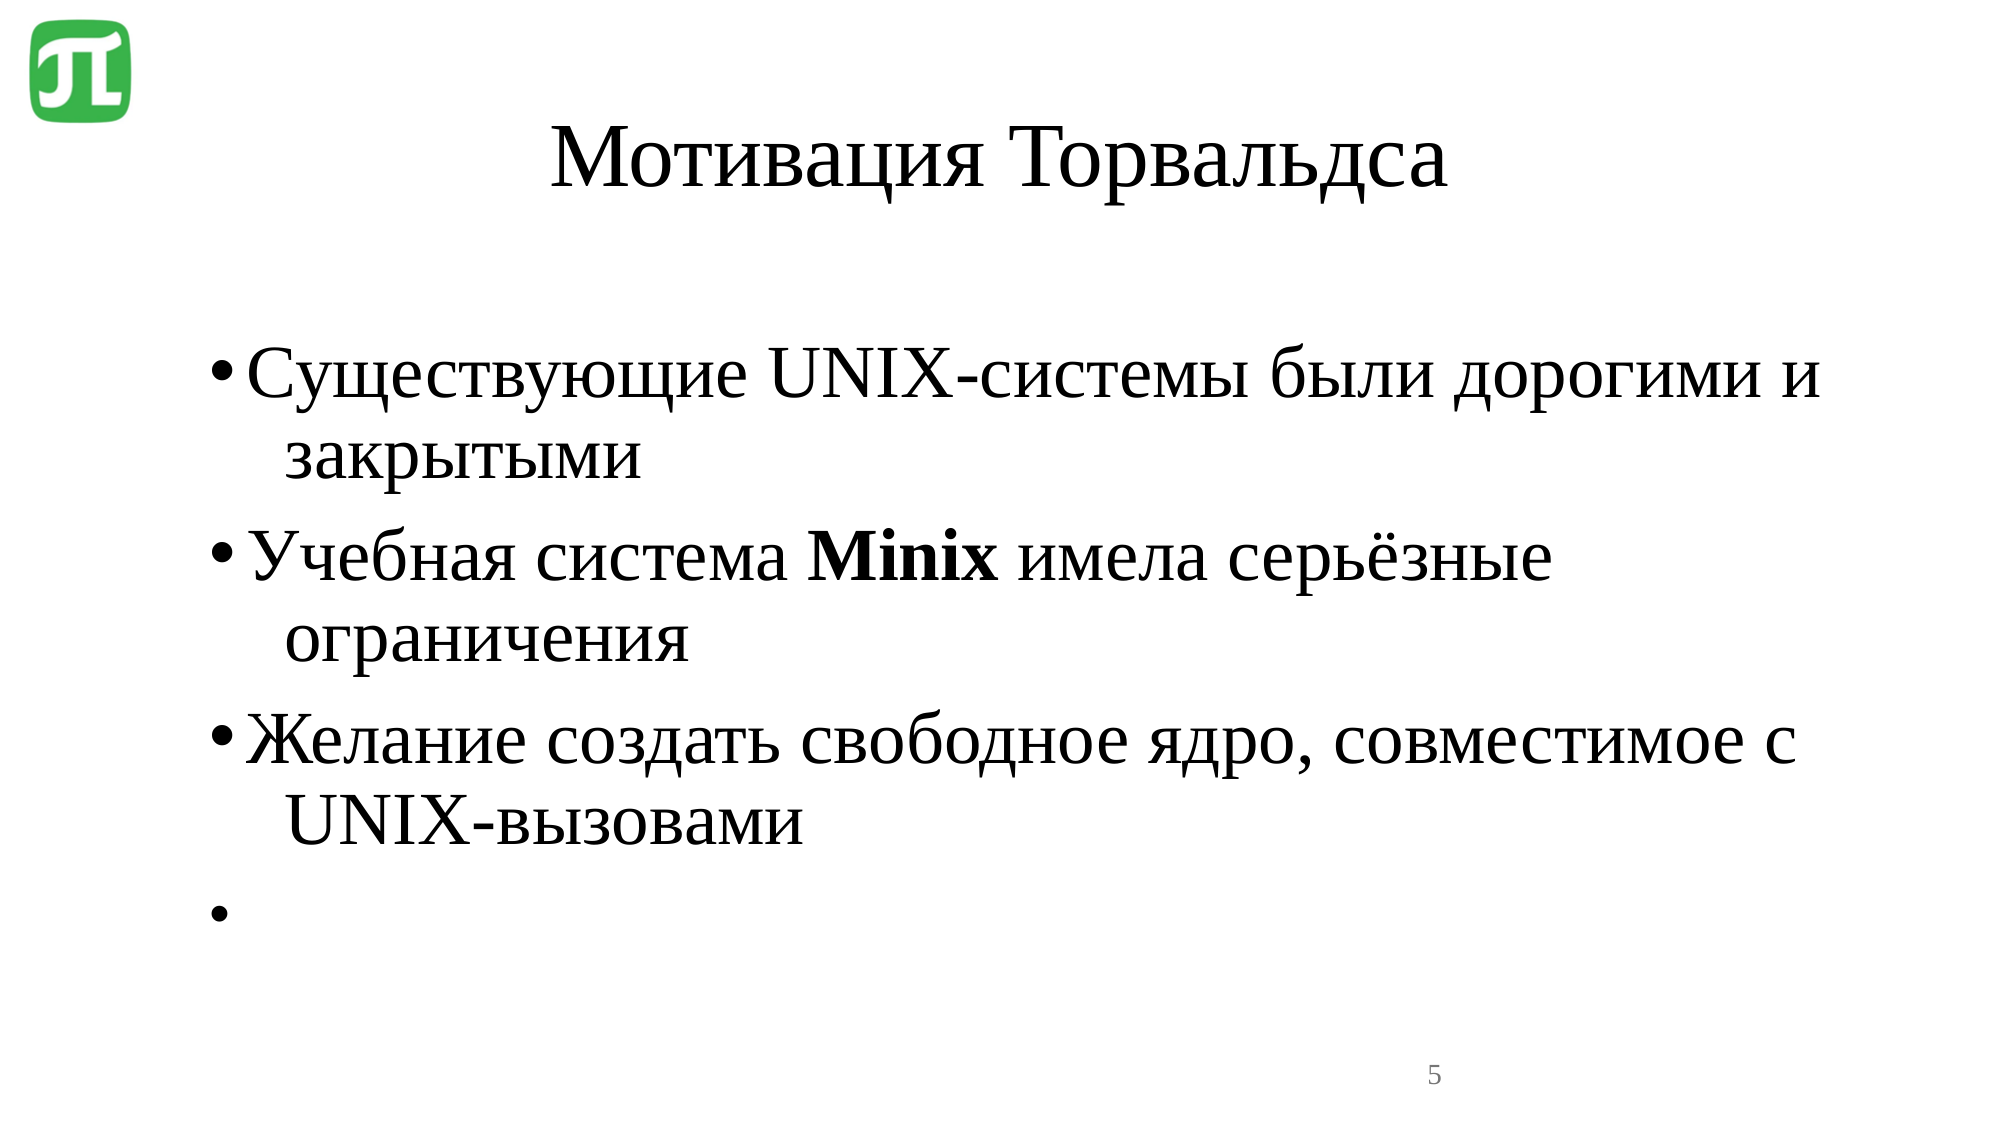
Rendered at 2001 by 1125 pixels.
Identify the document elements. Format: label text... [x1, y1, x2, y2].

picture [0, 0, 161, 149]
text_box [1412, 1042, 1863, 1103]
title Мотивация Торвальдса [137, 47, 1863, 266]
list Существующие UNIX‑системы были дорогими и закрытыми Учебная система Minix имела серьёзные ограничения Желание создать свободное ядро, совместимое с UNIX‑вызовами [194, 325, 1920, 1040]
